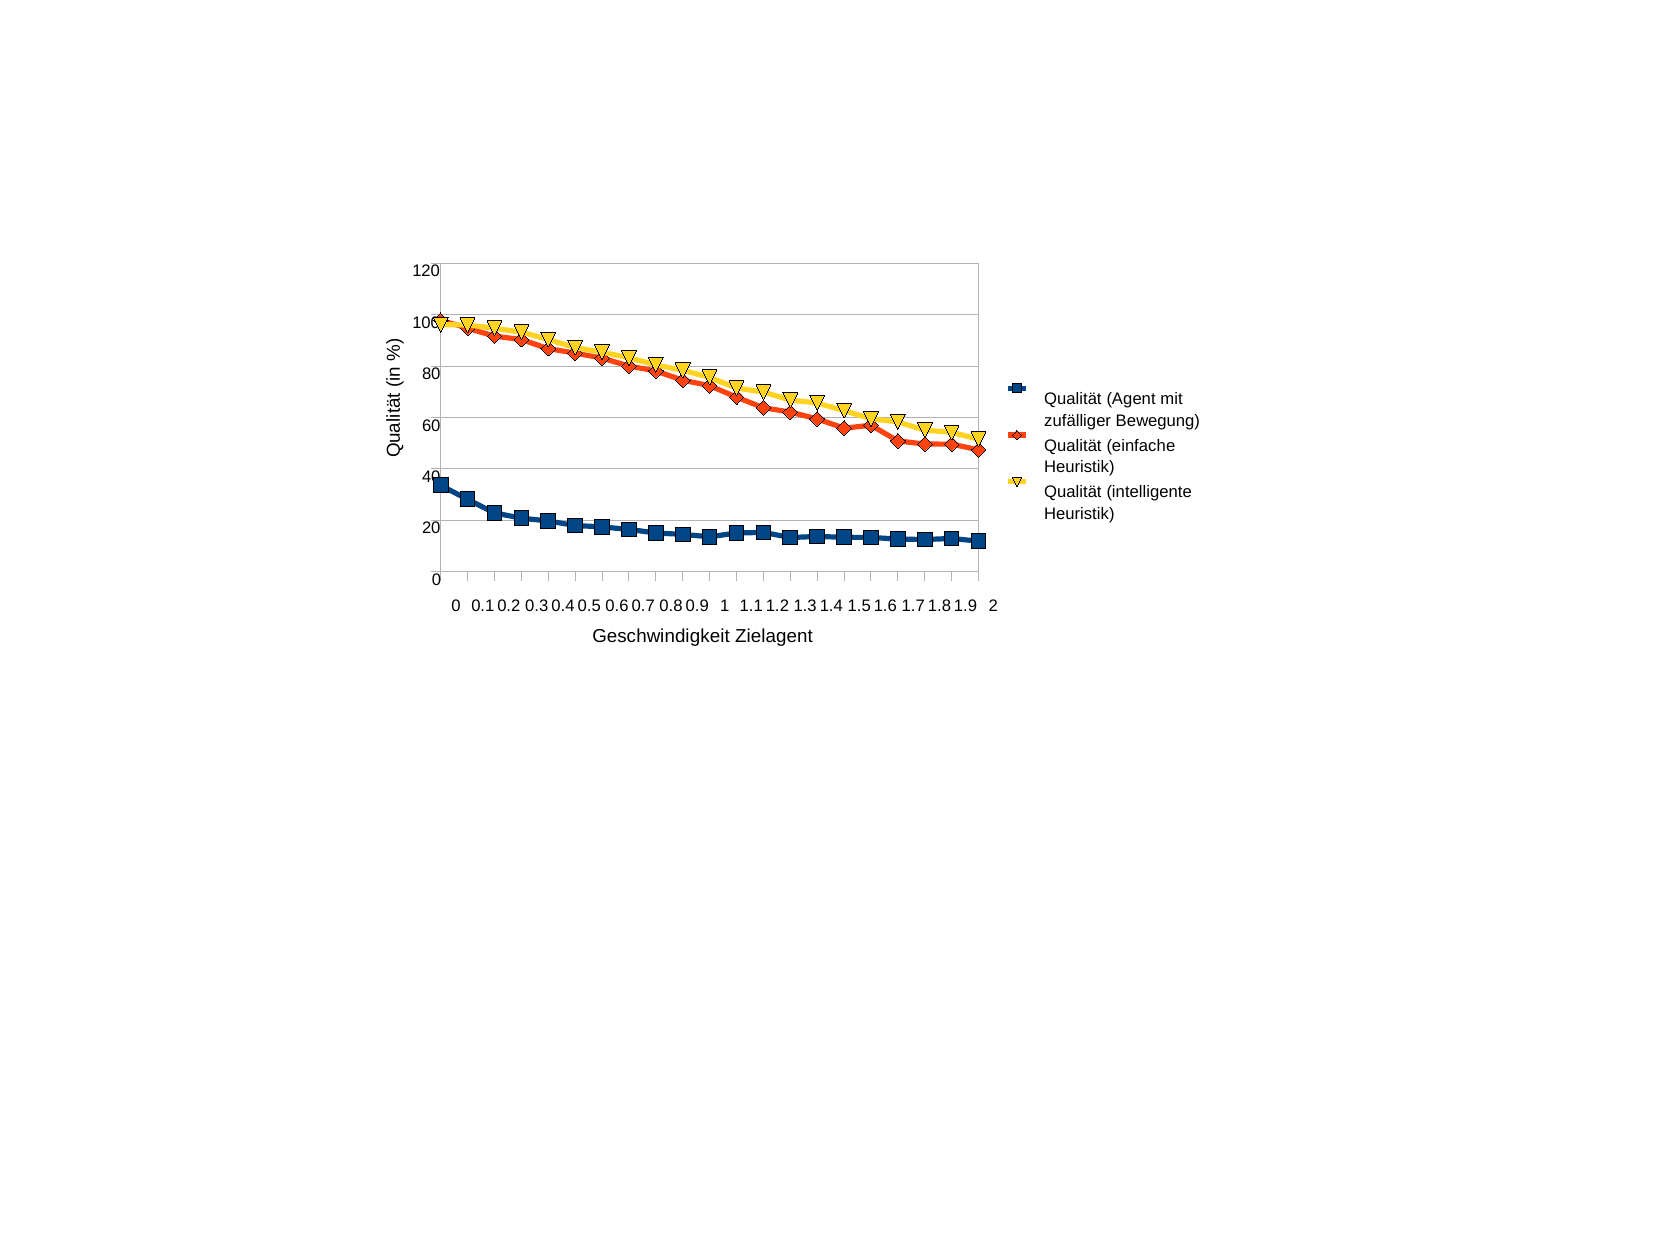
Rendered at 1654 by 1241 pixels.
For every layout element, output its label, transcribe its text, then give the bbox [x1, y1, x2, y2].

text_box 1.7 [886, 589, 913, 623]
text_box Heuristik) [1029, 450, 1130, 475]
text_box Geschwindigkeit Zielagent [577, 618, 828, 654]
text_box [339, 244, 1237, 656]
text_box 0.4 [536, 589, 562, 623]
text_box Qualität (einfache [1029, 428, 1201, 463]
text_box 1 [705, 589, 724, 618]
text_box 0.8 [644, 589, 670, 618]
text_box 0.6 [590, 589, 616, 618]
text_box 0.5 [562, 589, 590, 623]
text_box 2 [973, 589, 1013, 623]
text_box Qualität (intelligente [1029, 475, 1212, 509]
text_box 60 [411, 408, 456, 442]
text_box 1.2 [751, 589, 778, 618]
text_box 100 [397, 305, 455, 340]
text_box 1.9 [939, 589, 973, 623]
text_box 0.9 [670, 589, 705, 618]
text_box 0.2 [482, 589, 510, 623]
text_box 0 [436, 597, 456, 623]
text_box 1.5 [832, 589, 859, 623]
text_box 20 [407, 511, 456, 545]
text_box 1.1 [724, 589, 751, 618]
text_box 80 [411, 356, 456, 391]
text_box Qualität (Agent mit [1029, 381, 1203, 403]
text_box 0 [417, 562, 457, 597]
text_box Qualität (in %) [375, 323, 411, 473]
text_box 1.6 [859, 589, 886, 623]
text_box 0.7 [616, 589, 644, 618]
text_box 0.1 [456, 589, 482, 623]
text_box Heuristik) [1029, 497, 1130, 531]
text_box 1.8 [913, 589, 939, 623]
text_box 120 [397, 254, 455, 288]
text_box 1.4 [805, 589, 832, 623]
text_box 0.3 [510, 589, 536, 623]
text_box 40 [407, 459, 456, 494]
text_box zufälliger Bewegung) [1029, 403, 1215, 438]
text_box 1.3 [778, 589, 805, 618]
